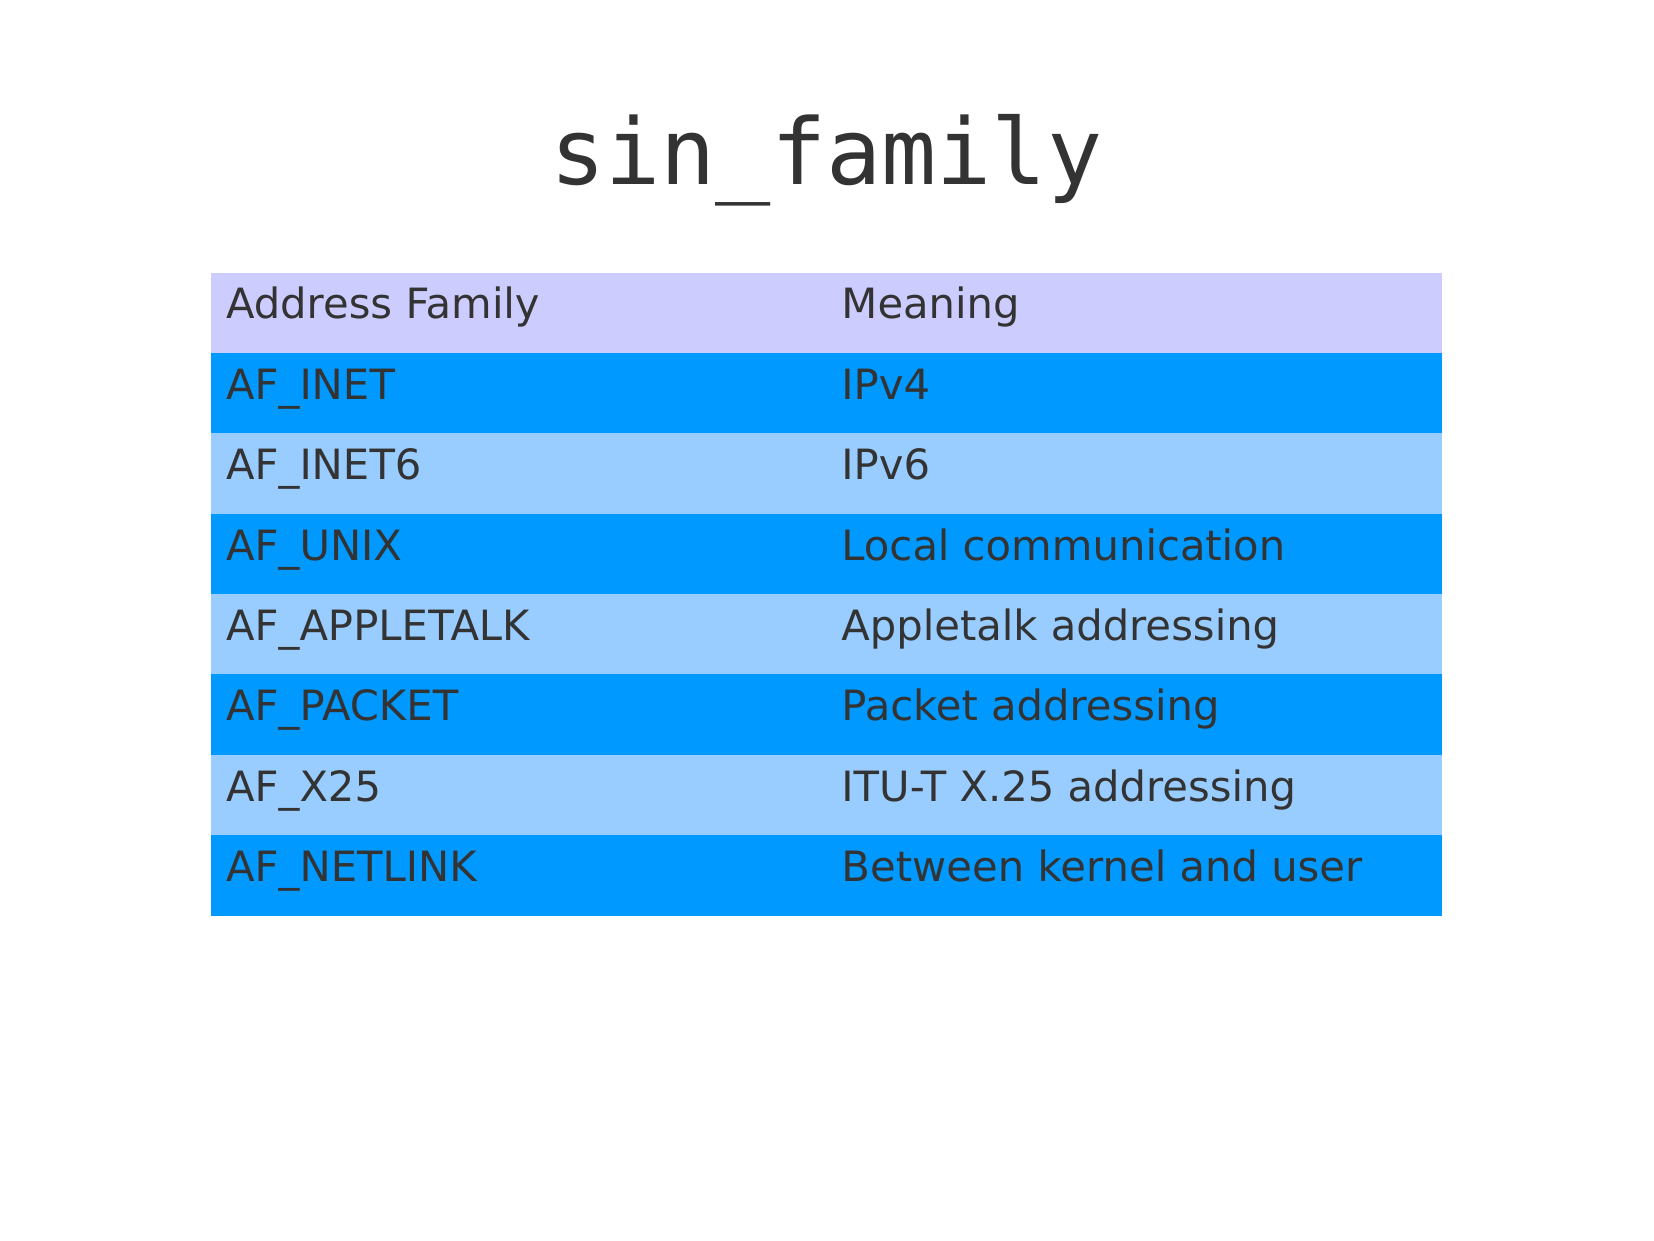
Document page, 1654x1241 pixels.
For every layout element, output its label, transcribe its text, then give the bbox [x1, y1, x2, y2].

table_cell AF_INET [211, 353, 827, 433]
table_cell AF_X25 [211, 755, 827, 835]
table_header Address Family [211, 273, 827, 353]
table_cell Between kernel and user [827, 835, 1442, 916]
table_cell IPv4 [827, 353, 1442, 433]
table_cell Local communication [827, 514, 1442, 594]
title sin_family [82, 49, 1571, 257]
table_cell AF_UNIX [211, 514, 827, 594]
table_cell ITU-T X.25 addressing [827, 755, 1442, 835]
table_header Meaning [827, 273, 1442, 353]
table_cell AF_INET6 [211, 433, 827, 514]
table_cell AF_PACKET [211, 674, 827, 755]
table_cell Appletalk addressing [827, 594, 1442, 674]
table_cell IPv6 [827, 433, 1442, 514]
table_cell Packet addressing [827, 674, 1442, 755]
table_cell AF_APPLETALK [211, 594, 827, 674]
table_cell AF_NETLINK [211, 835, 827, 916]
